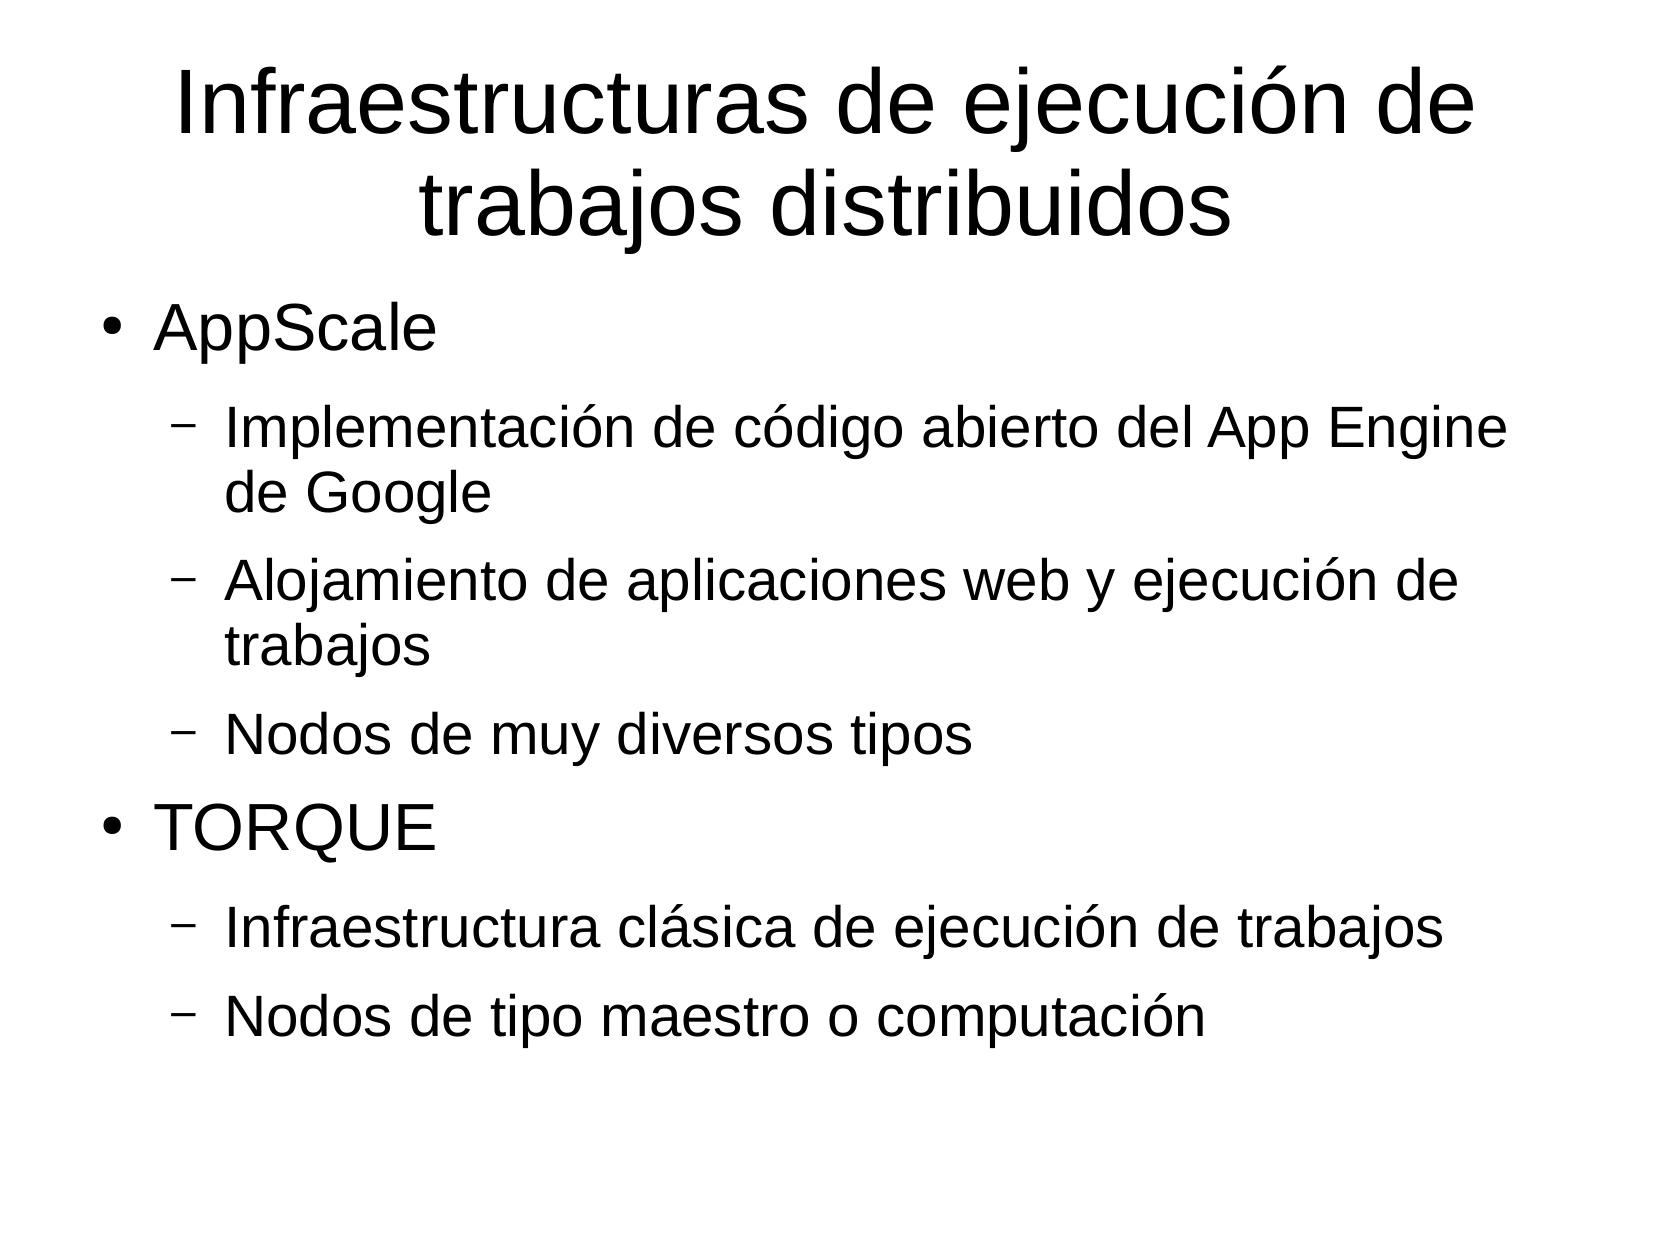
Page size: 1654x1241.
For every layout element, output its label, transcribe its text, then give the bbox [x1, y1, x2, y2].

list AppScale Implementación de código abierto del App Engine de Google Alojamiento de aplicaciones web y ejecución de trabajos Nodos de muy diversos tipos TORQUE Infraestructura clásica de ejecución de trabajos Nodos de tipo maestro o computación [82, 290, 1538, 1182]
title Infraestructuras de ejecución de trabajos distribuidos [82, 49, 1571, 257]
